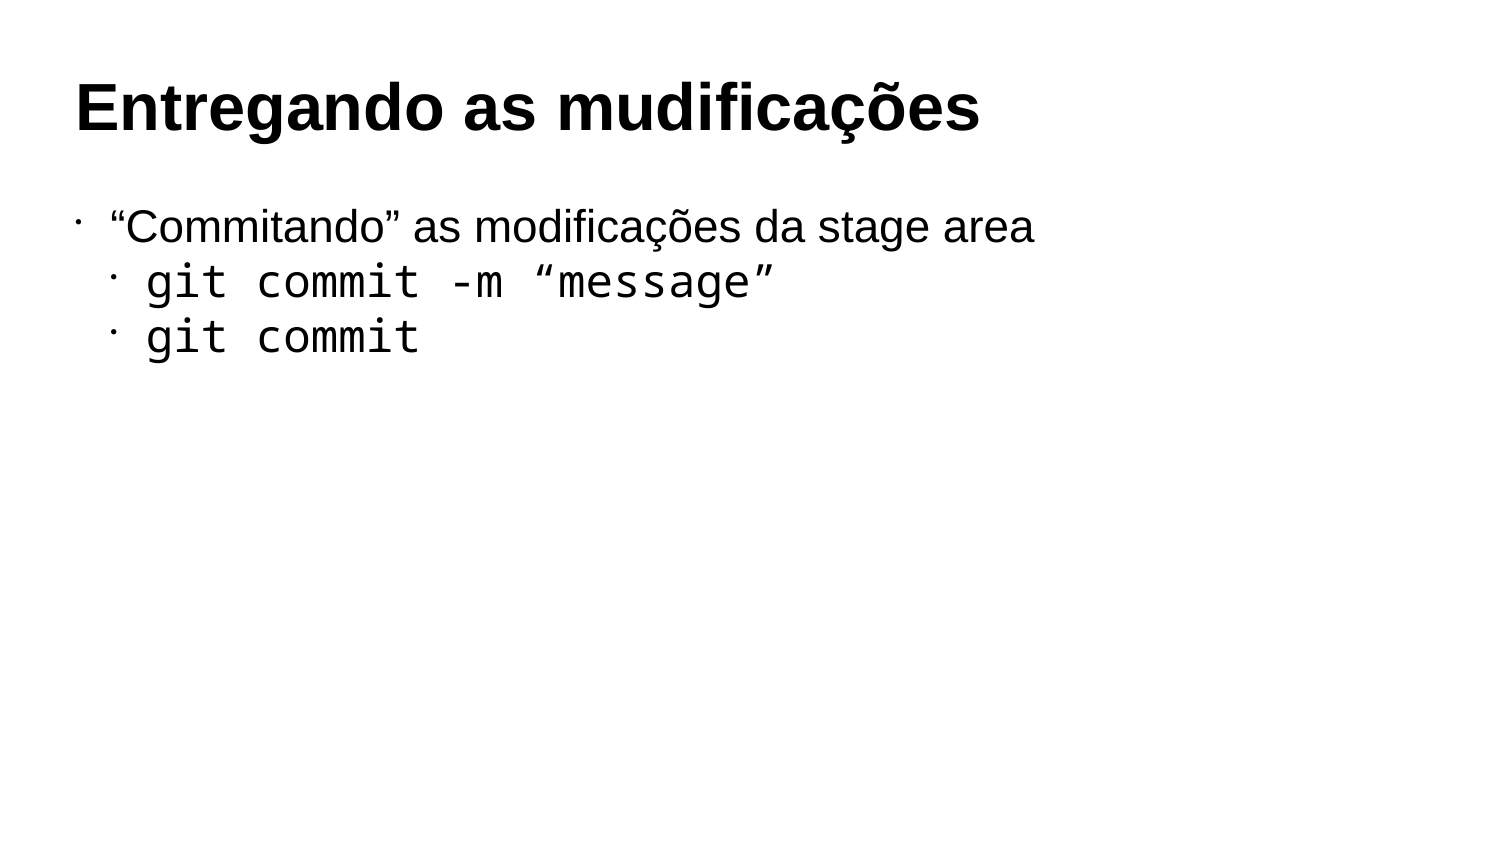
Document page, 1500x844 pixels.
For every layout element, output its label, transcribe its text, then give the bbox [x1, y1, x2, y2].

text_box “Commitando” as modificações da stage area git commit -m “message” git commit [75, 196, 1425, 808]
text_box Entregando as mudificações [75, 33, 1425, 175]
